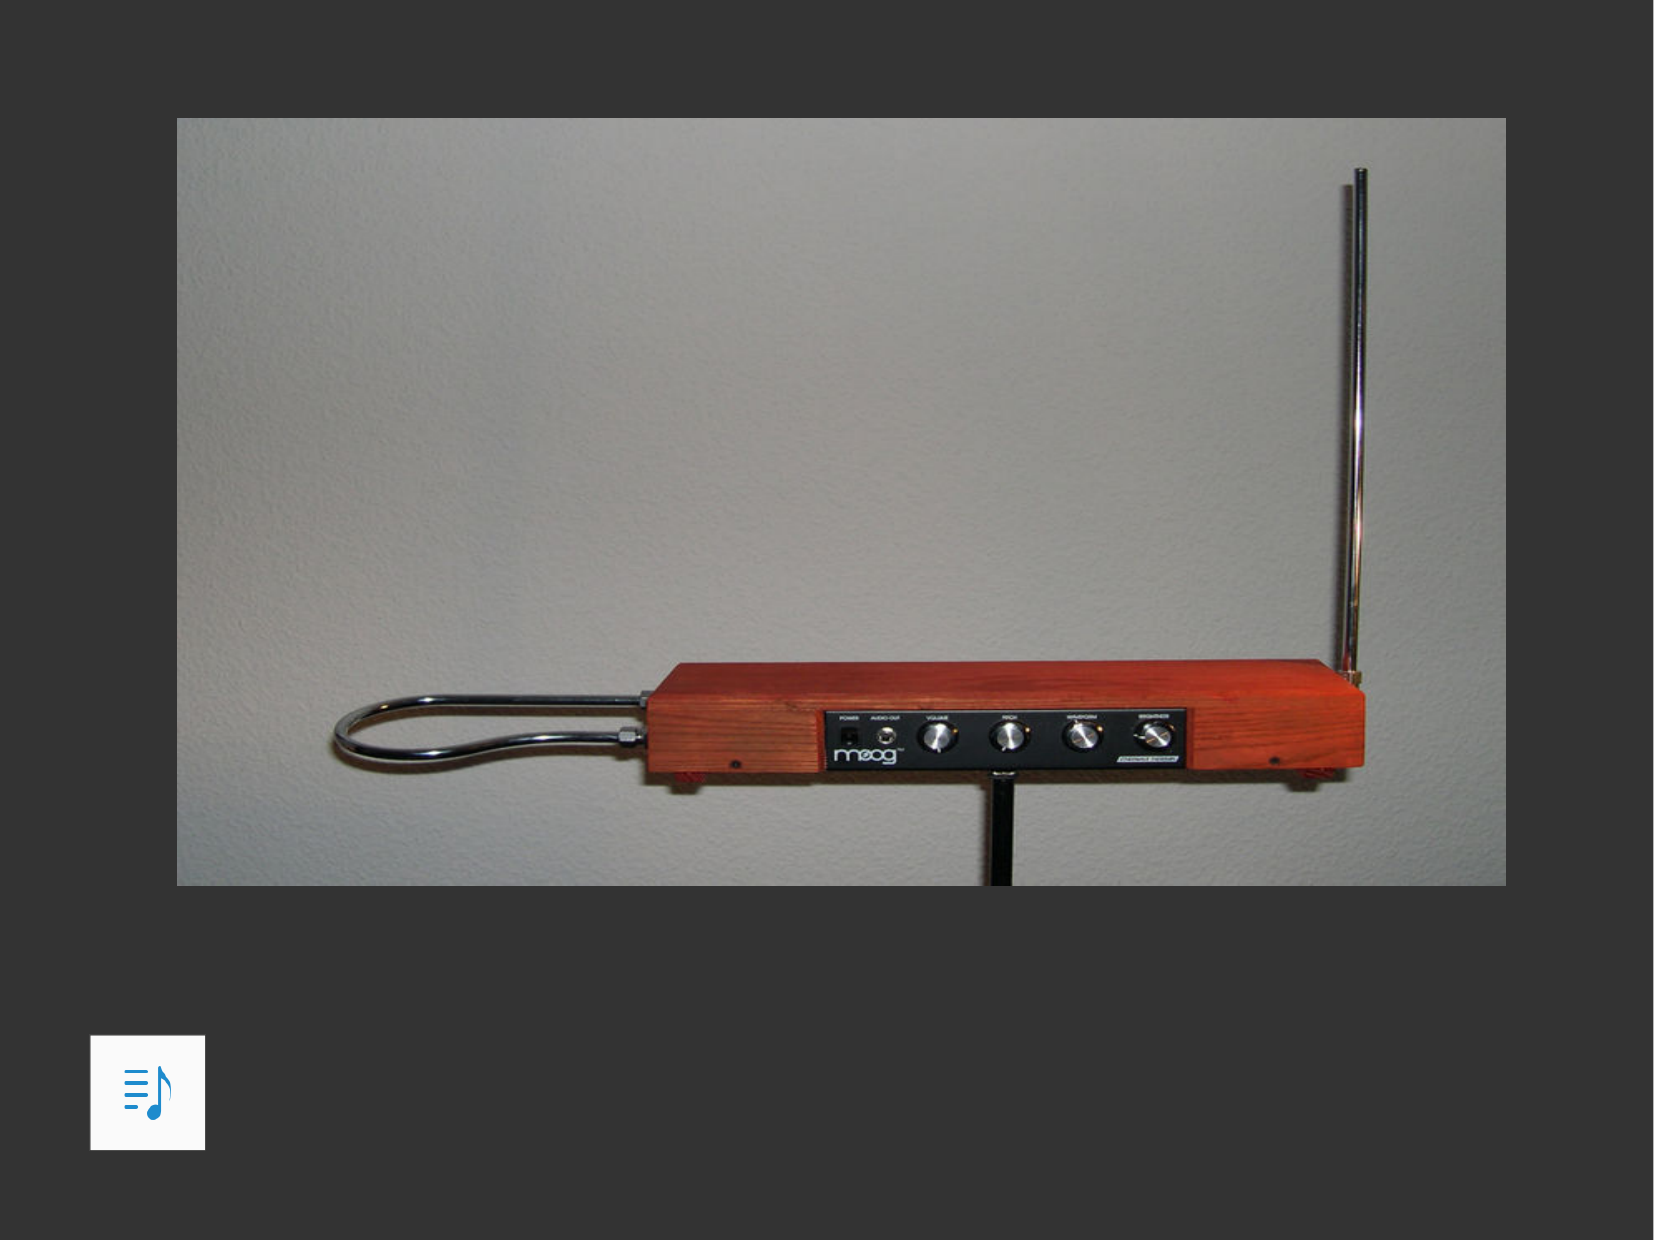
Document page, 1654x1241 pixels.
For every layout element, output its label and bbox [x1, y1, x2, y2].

picture [177, 118, 1506, 886]
text_box [88, 1033, 207, 1152]
